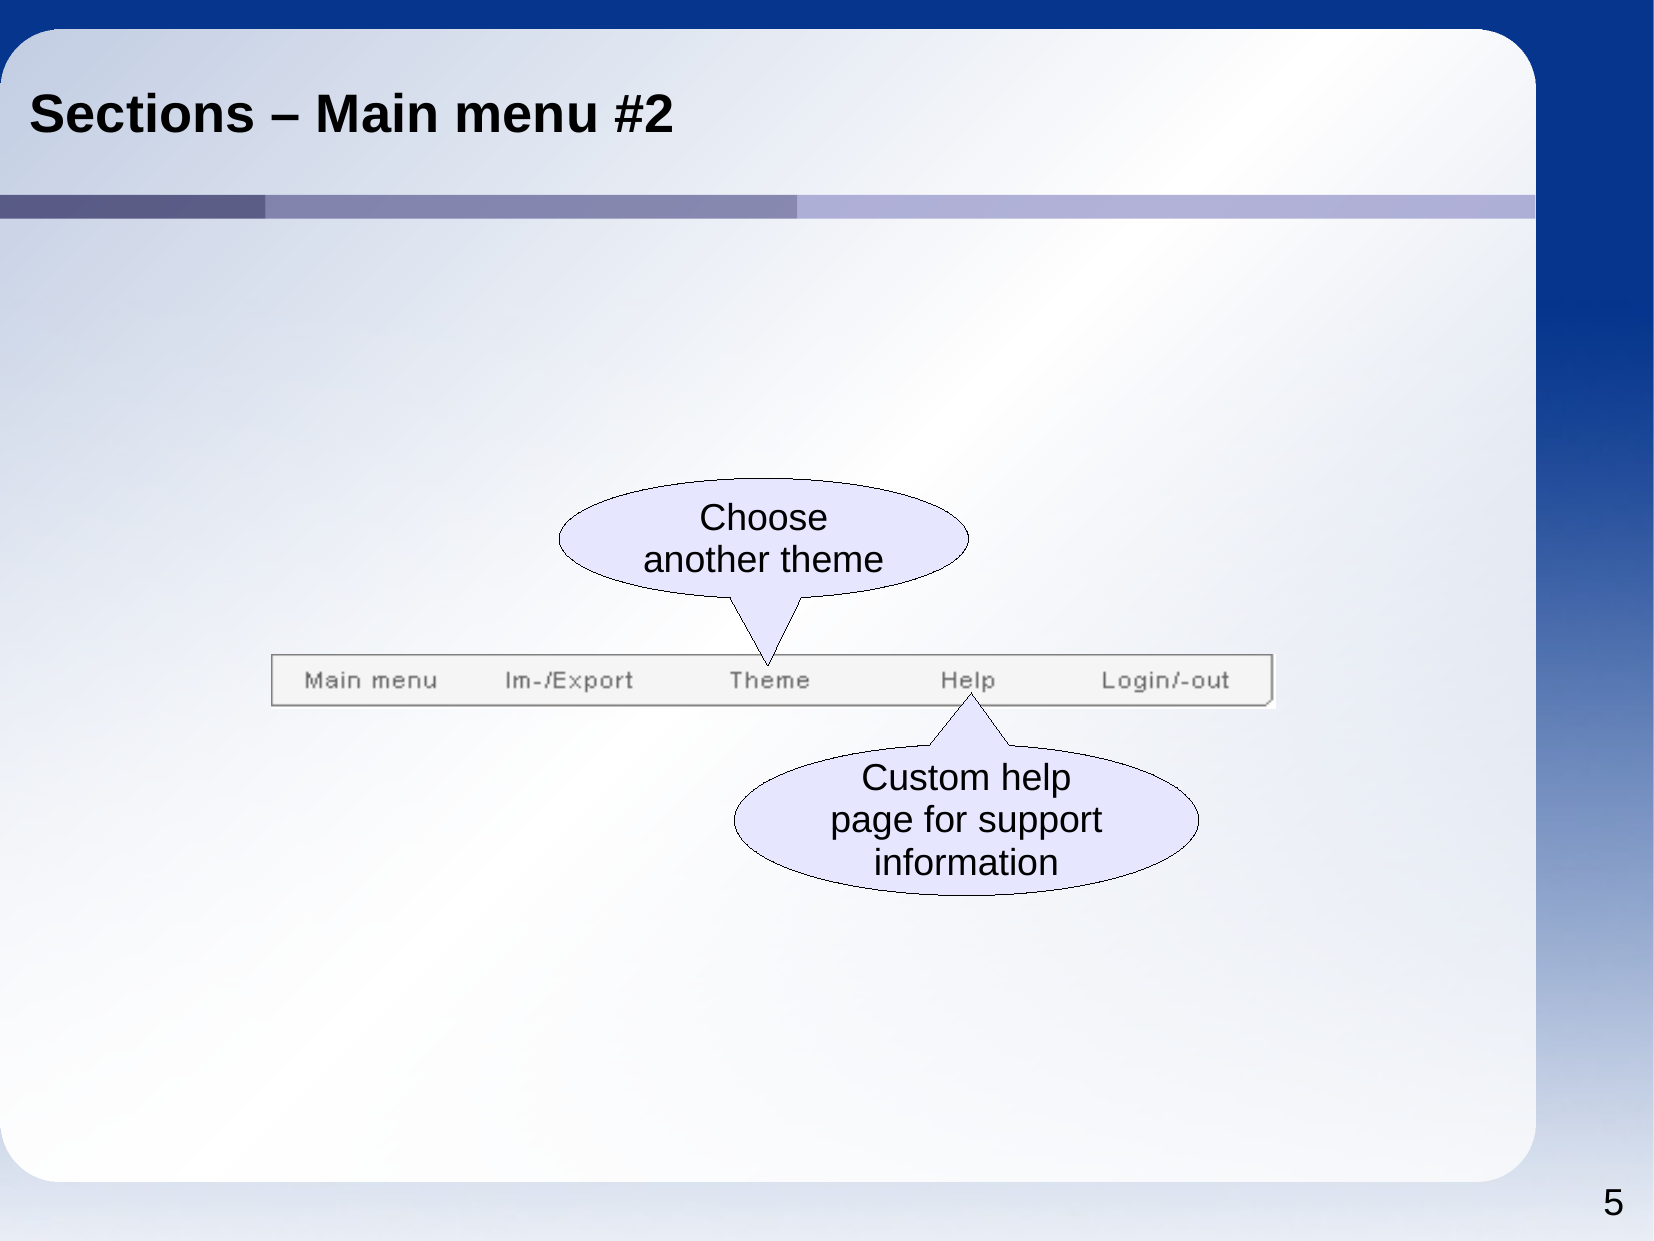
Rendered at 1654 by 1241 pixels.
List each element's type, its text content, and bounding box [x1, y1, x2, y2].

picture [0, 0, 1654, 1241]
text_box Custom help page for support information [734, 692, 1199, 896]
title Sections – Main menu #2 [29, 49, 1506, 178]
text_box Choose another theme [559, 478, 969, 666]
picture [271, 654, 1276, 709]
